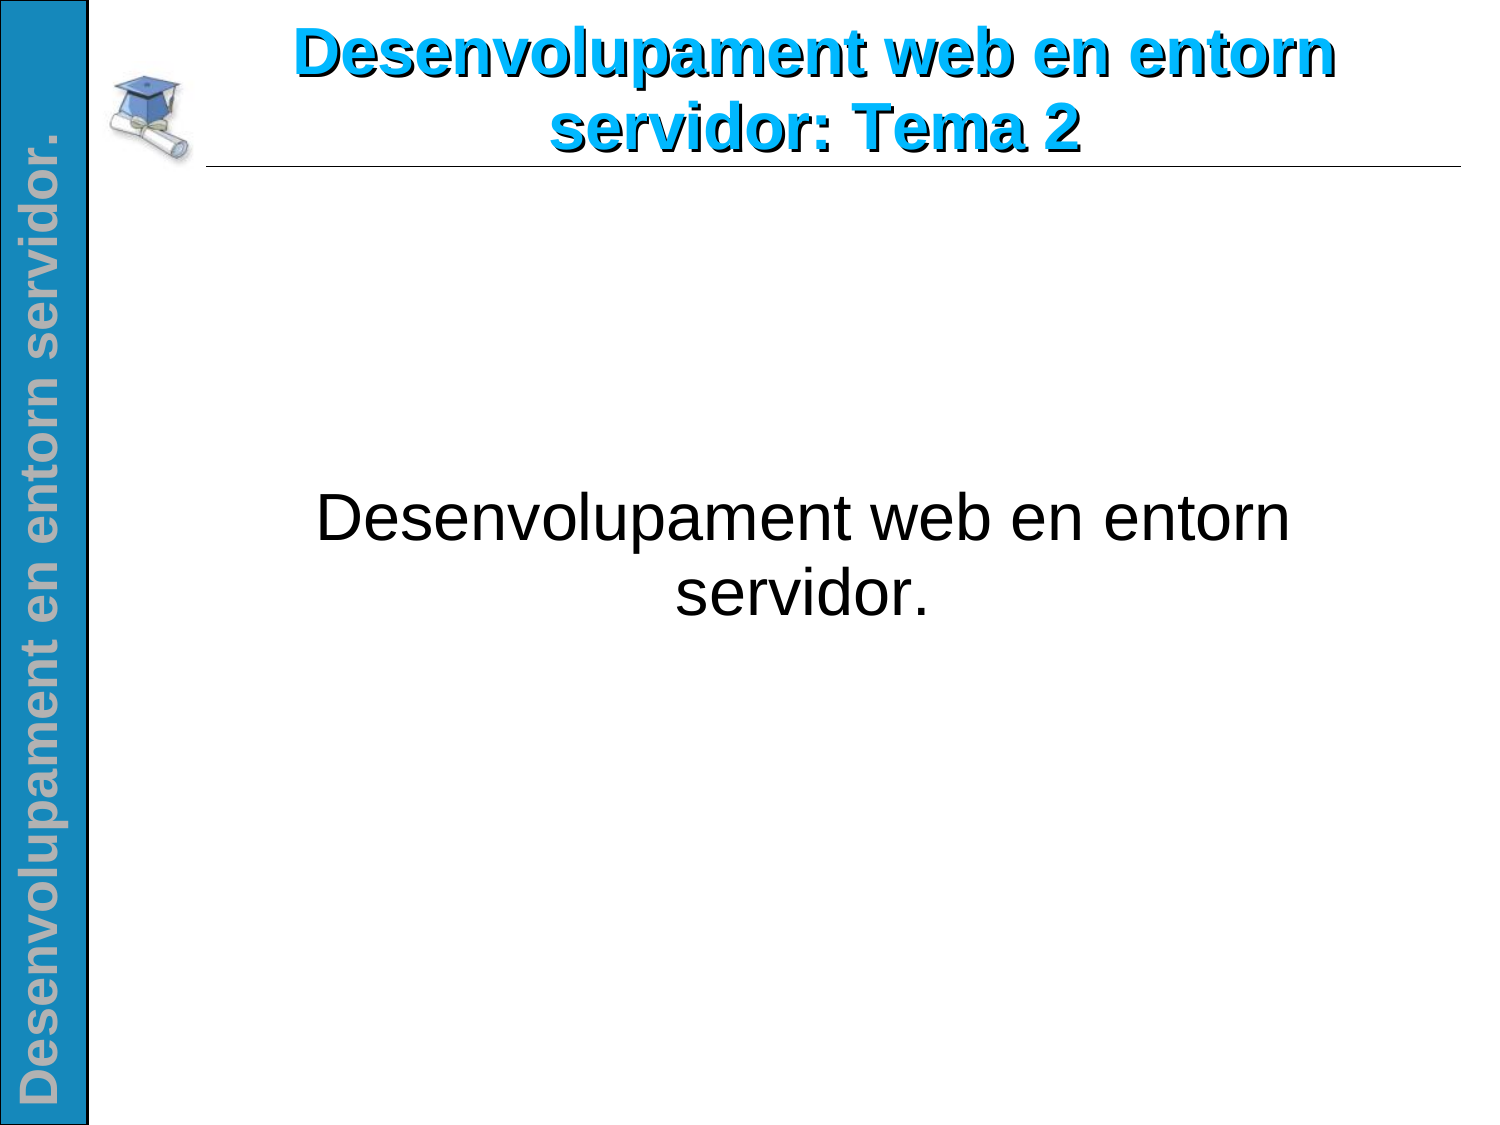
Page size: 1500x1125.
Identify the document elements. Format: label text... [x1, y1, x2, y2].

subtitle Desenvolupament web en entorn servidor. [278, 472, 1329, 662]
picture [93, 61, 206, 174]
title Desenvolupament web en entorn servidor: Tema 2 [177, 6, 1453, 172]
